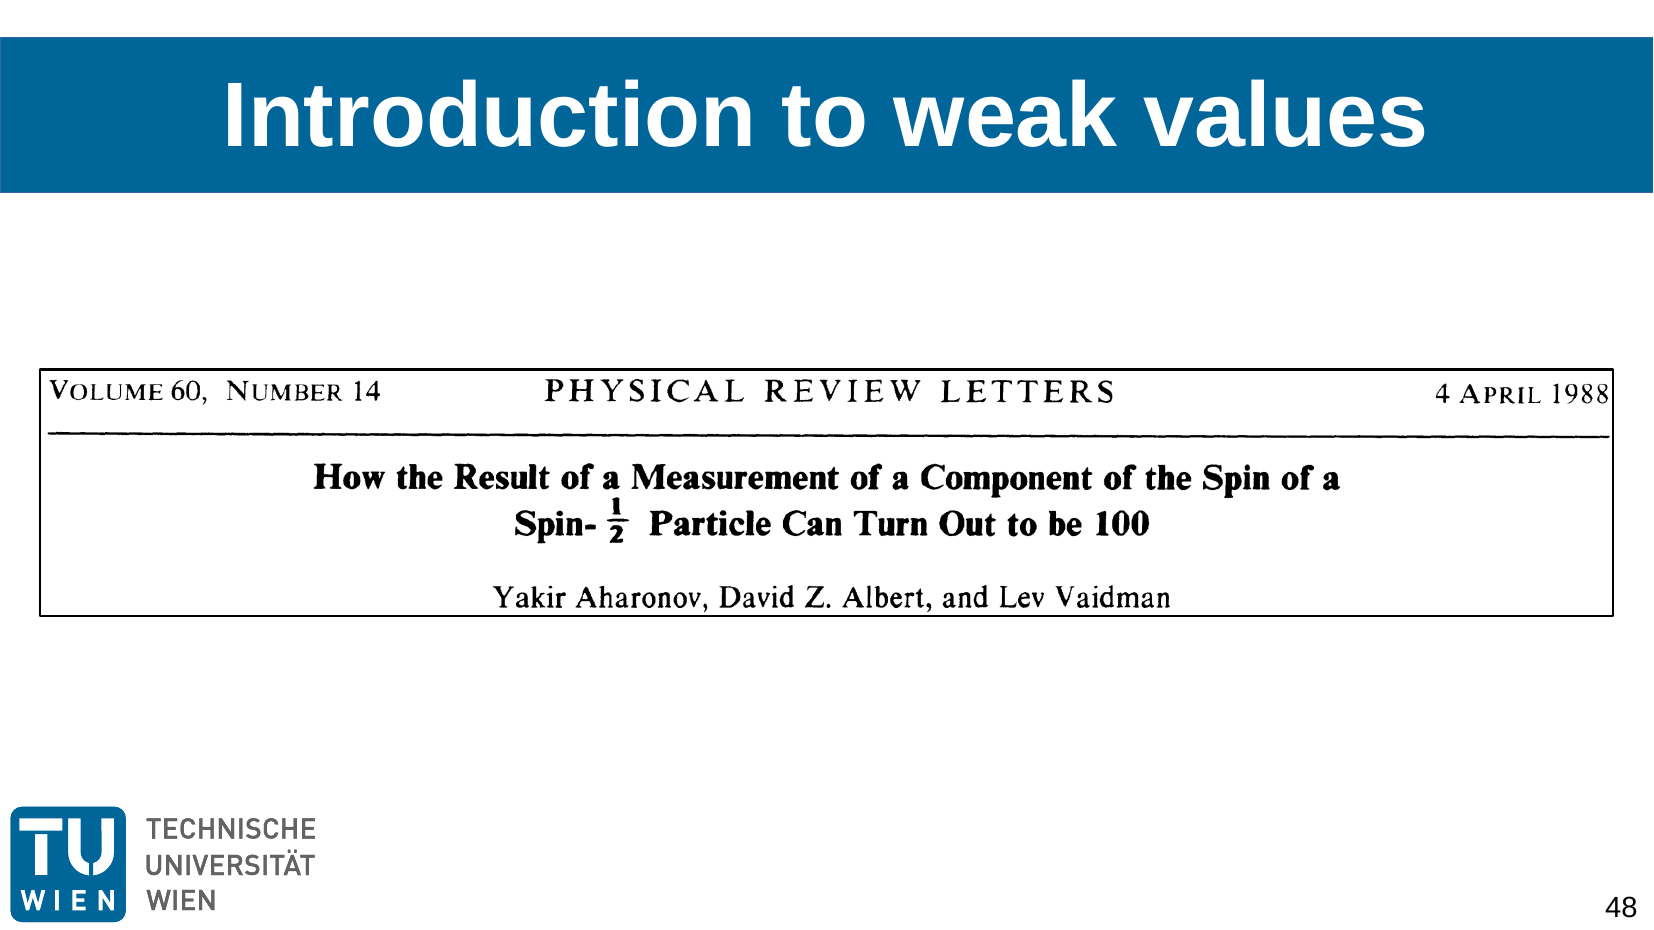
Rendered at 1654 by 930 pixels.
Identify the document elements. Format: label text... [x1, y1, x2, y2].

picture [40, 370, 1613, 616]
title Introduction to weak values [0, 37, 1653, 193]
